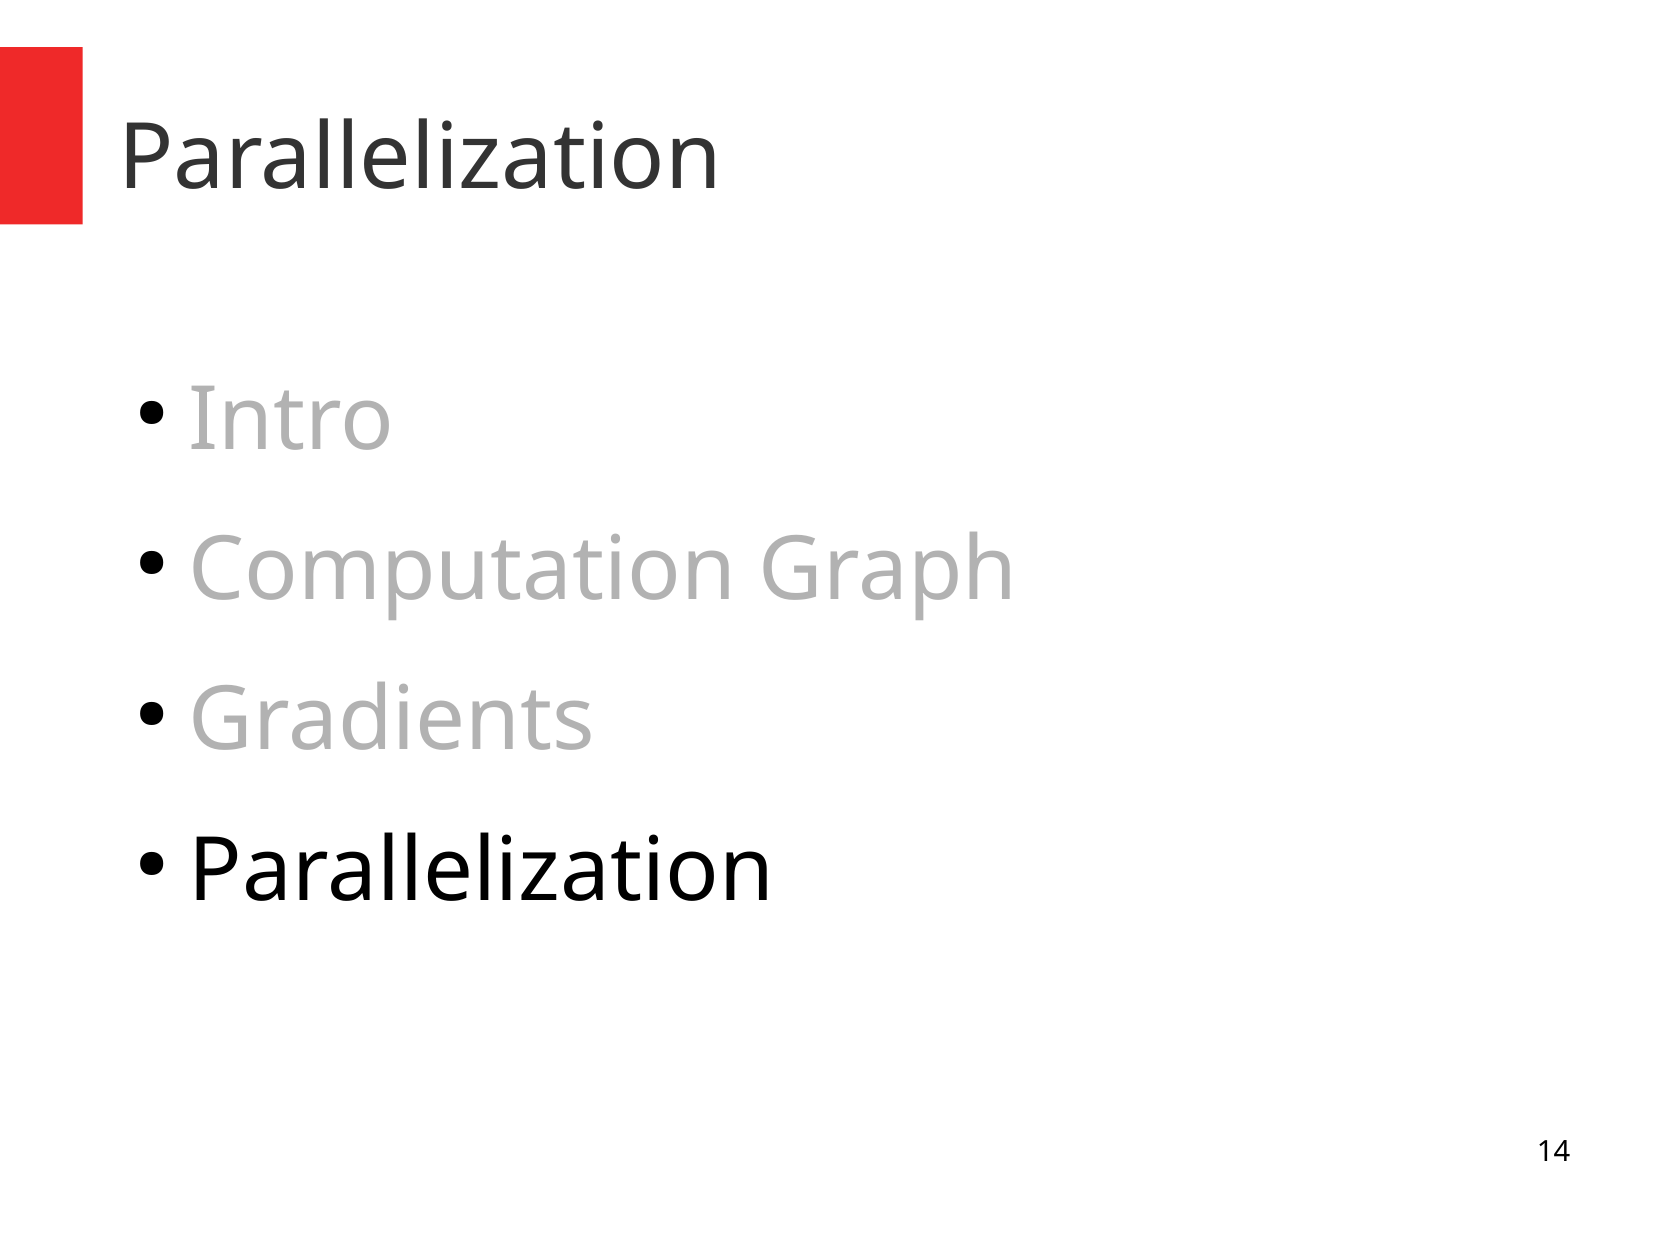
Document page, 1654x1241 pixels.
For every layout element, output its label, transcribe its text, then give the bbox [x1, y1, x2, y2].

list Intro Computation Graph Gradients Parallelization [118, 354, 1535, 1074]
title Parallelization [118, 90, 1571, 216]
